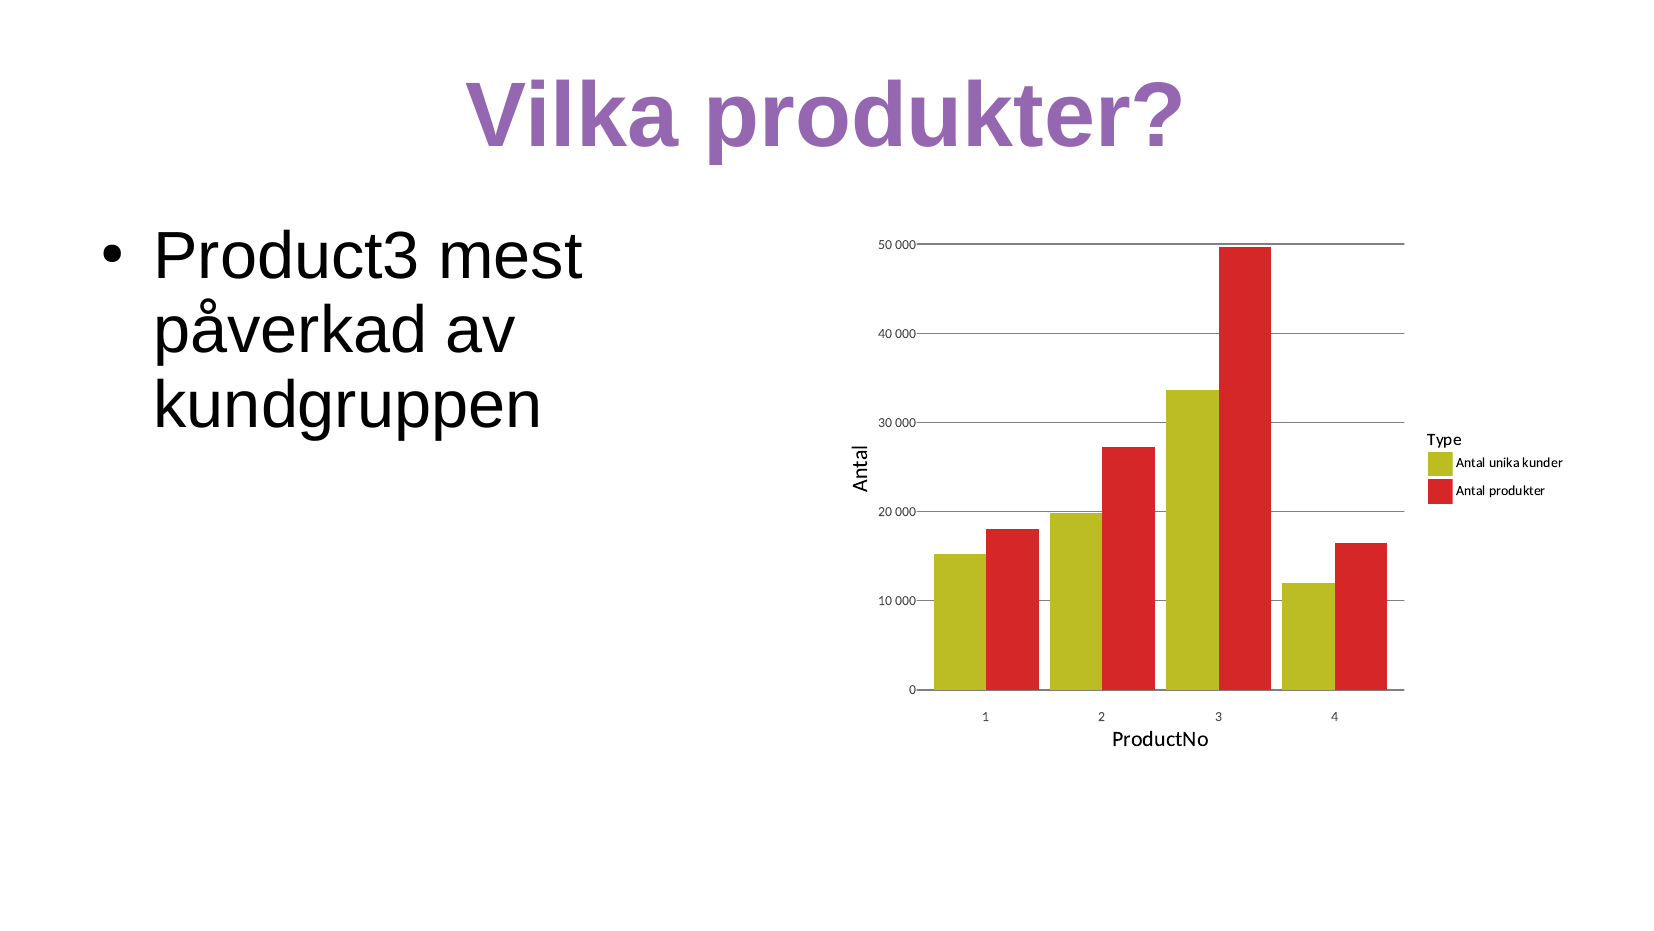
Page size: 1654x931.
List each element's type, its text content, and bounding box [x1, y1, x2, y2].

picture [845, 217, 1572, 758]
title Vilka produkter? [82, 37, 1571, 193]
list Product3 mest påverkad av kundgruppen [82, 217, 809, 758]
